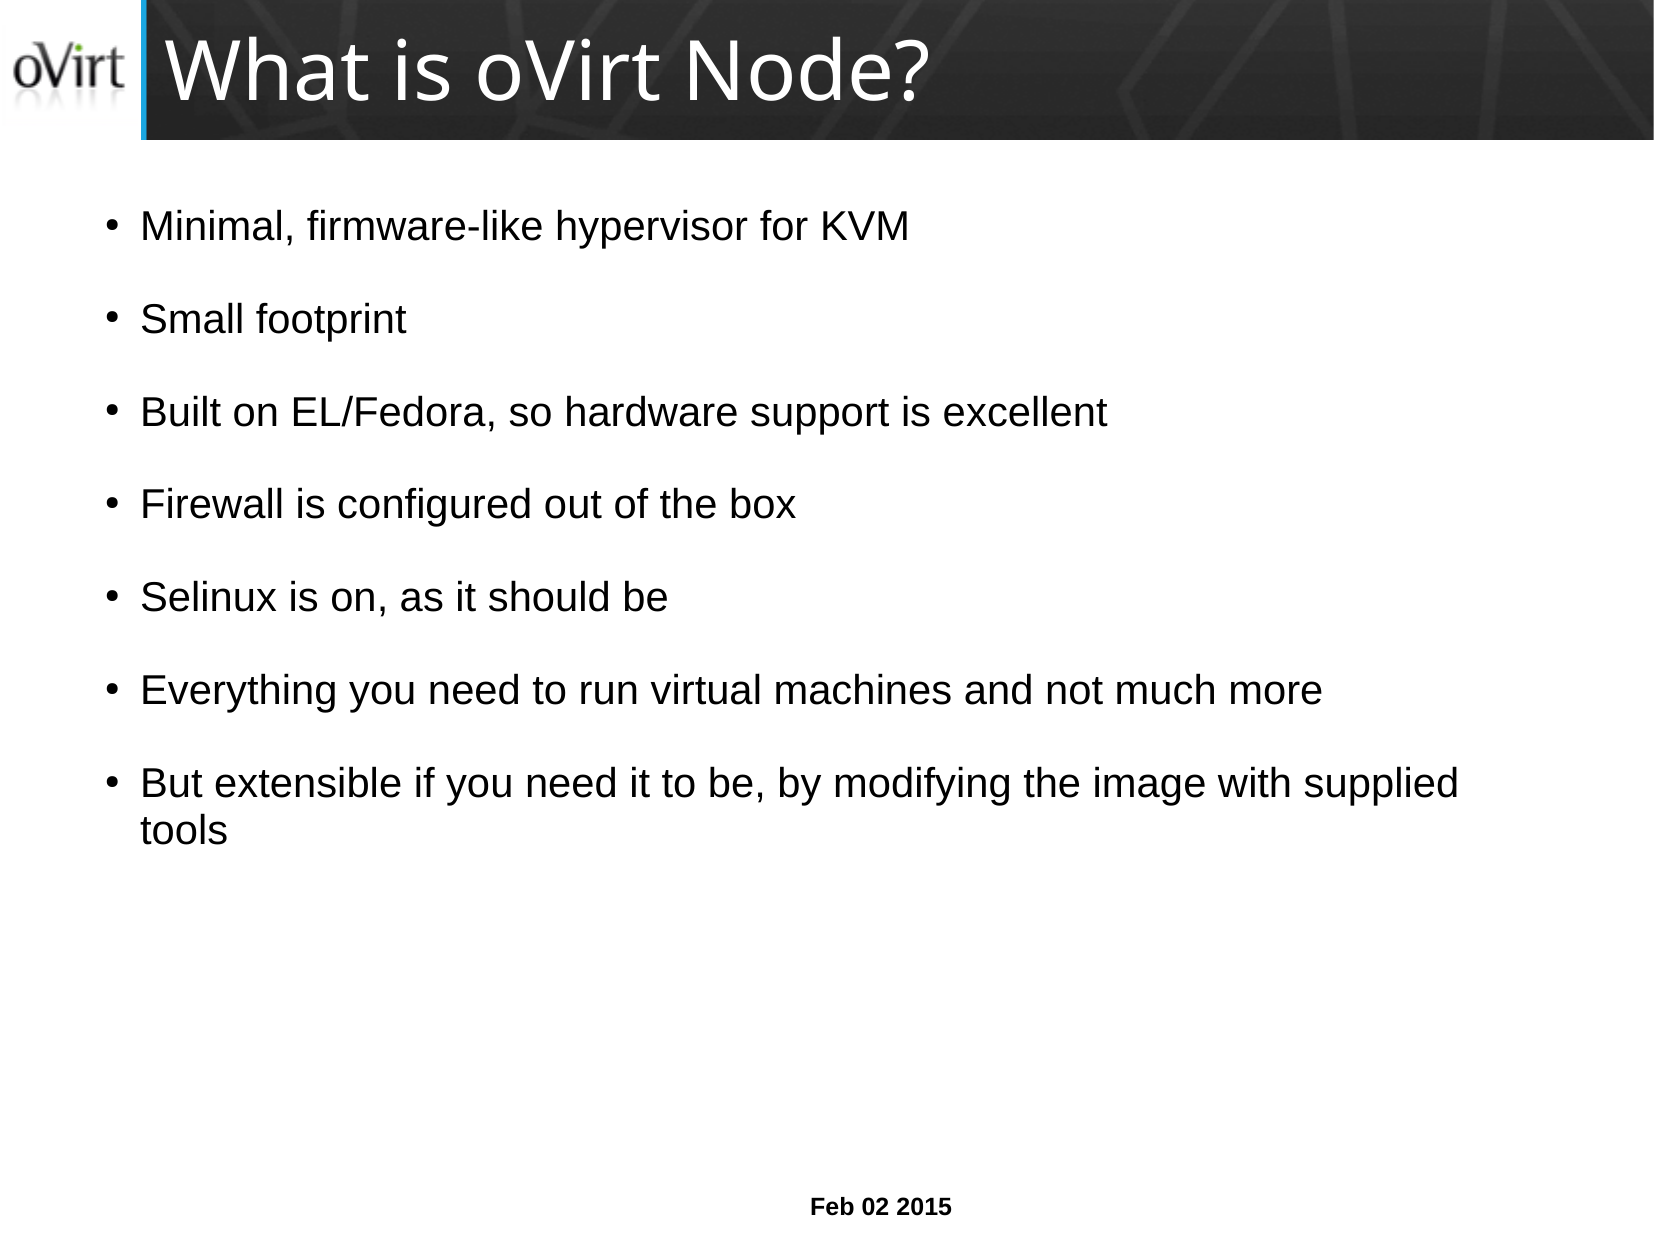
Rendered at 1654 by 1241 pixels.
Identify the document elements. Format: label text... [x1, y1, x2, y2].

text_box Minimal, firmware-like hypervisor for KVM Small footprint Built on EL/Fedora, so hardware support is excellent Firewall is configured out of the box Selinux is on, as it should be Everything you need to run virtual machines and not much more But extensible if you need it to be, by modifying the image with supplied tools [90, 195, 1546, 1036]
picture [0, 0, 1654, 140]
title What is oVirt Node? [164, 18, 1653, 119]
